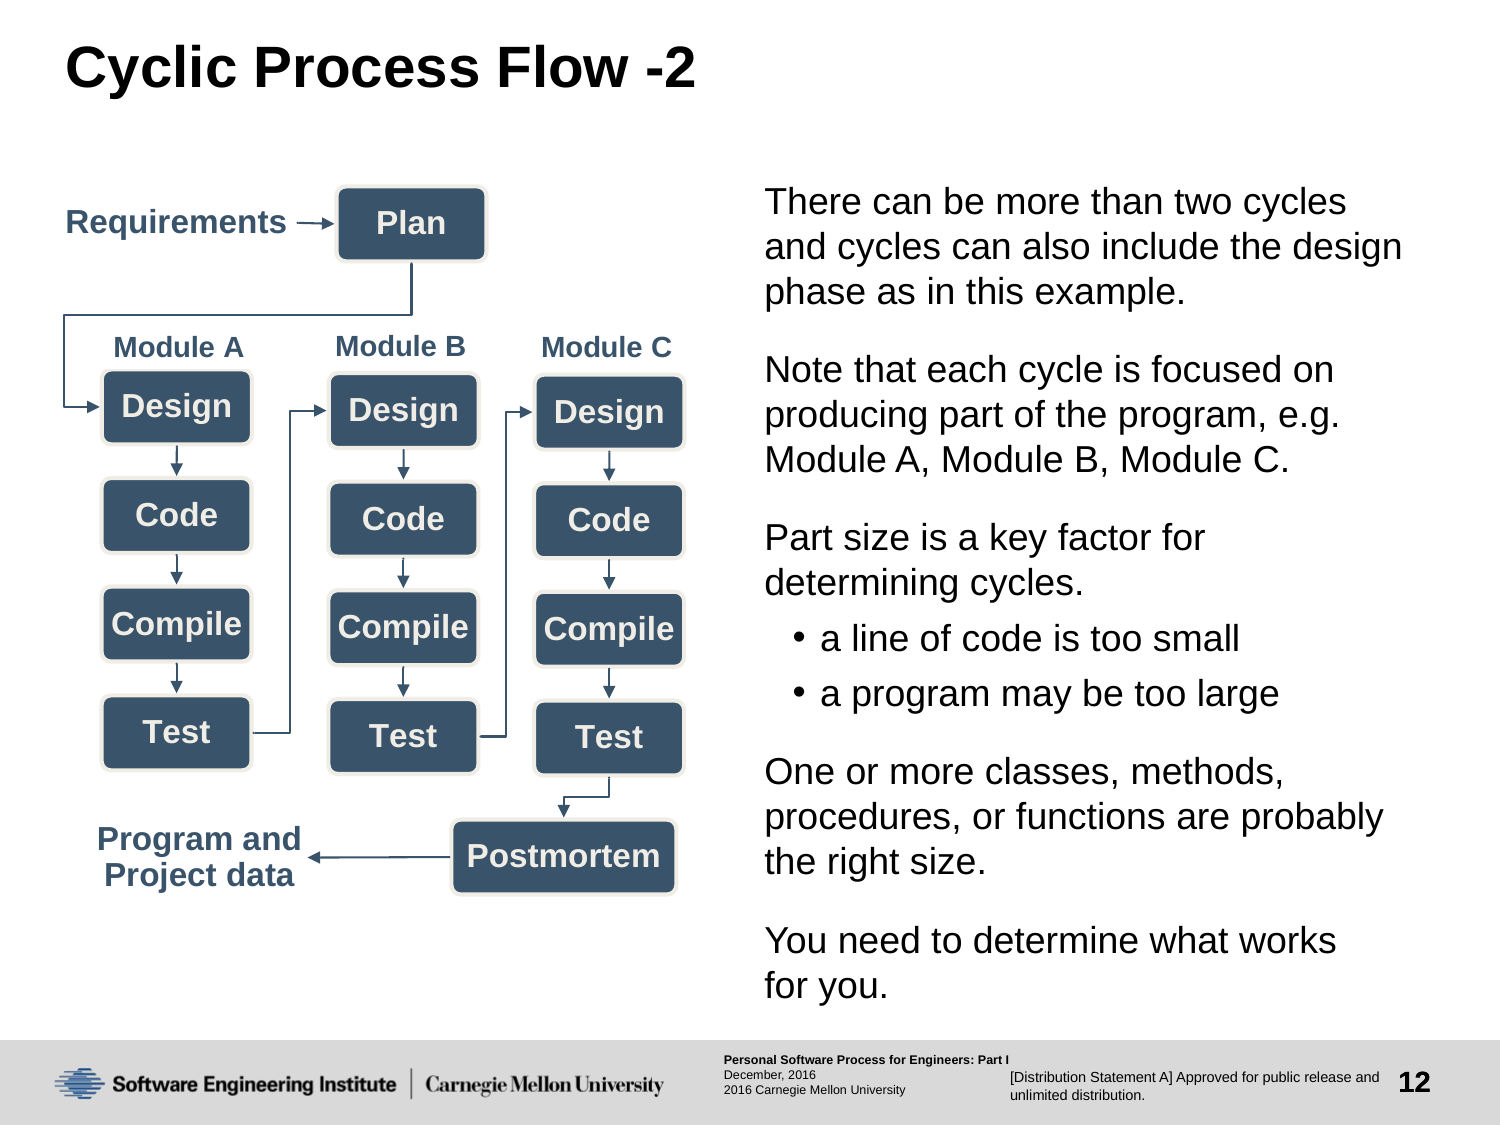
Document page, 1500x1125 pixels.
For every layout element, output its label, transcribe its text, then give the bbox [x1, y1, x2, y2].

picture [54, 184, 690, 913]
list There can be more than two cycles and cycles can also include the design phase as in this example. Note that each cycle is focused on producing part of the program, e.g. Module A, Module B, Module C. Part size is a key factor for determining cycles. a line of code is too small a program may be too large One or more classes, methods, procedures, or functions are probably the right size. You need to determine what works for you. [764, 176, 1432, 1023]
title Cyclic Process Flow -2 [65, 37, 1313, 148]
picture [46, 1061, 673, 1104]
